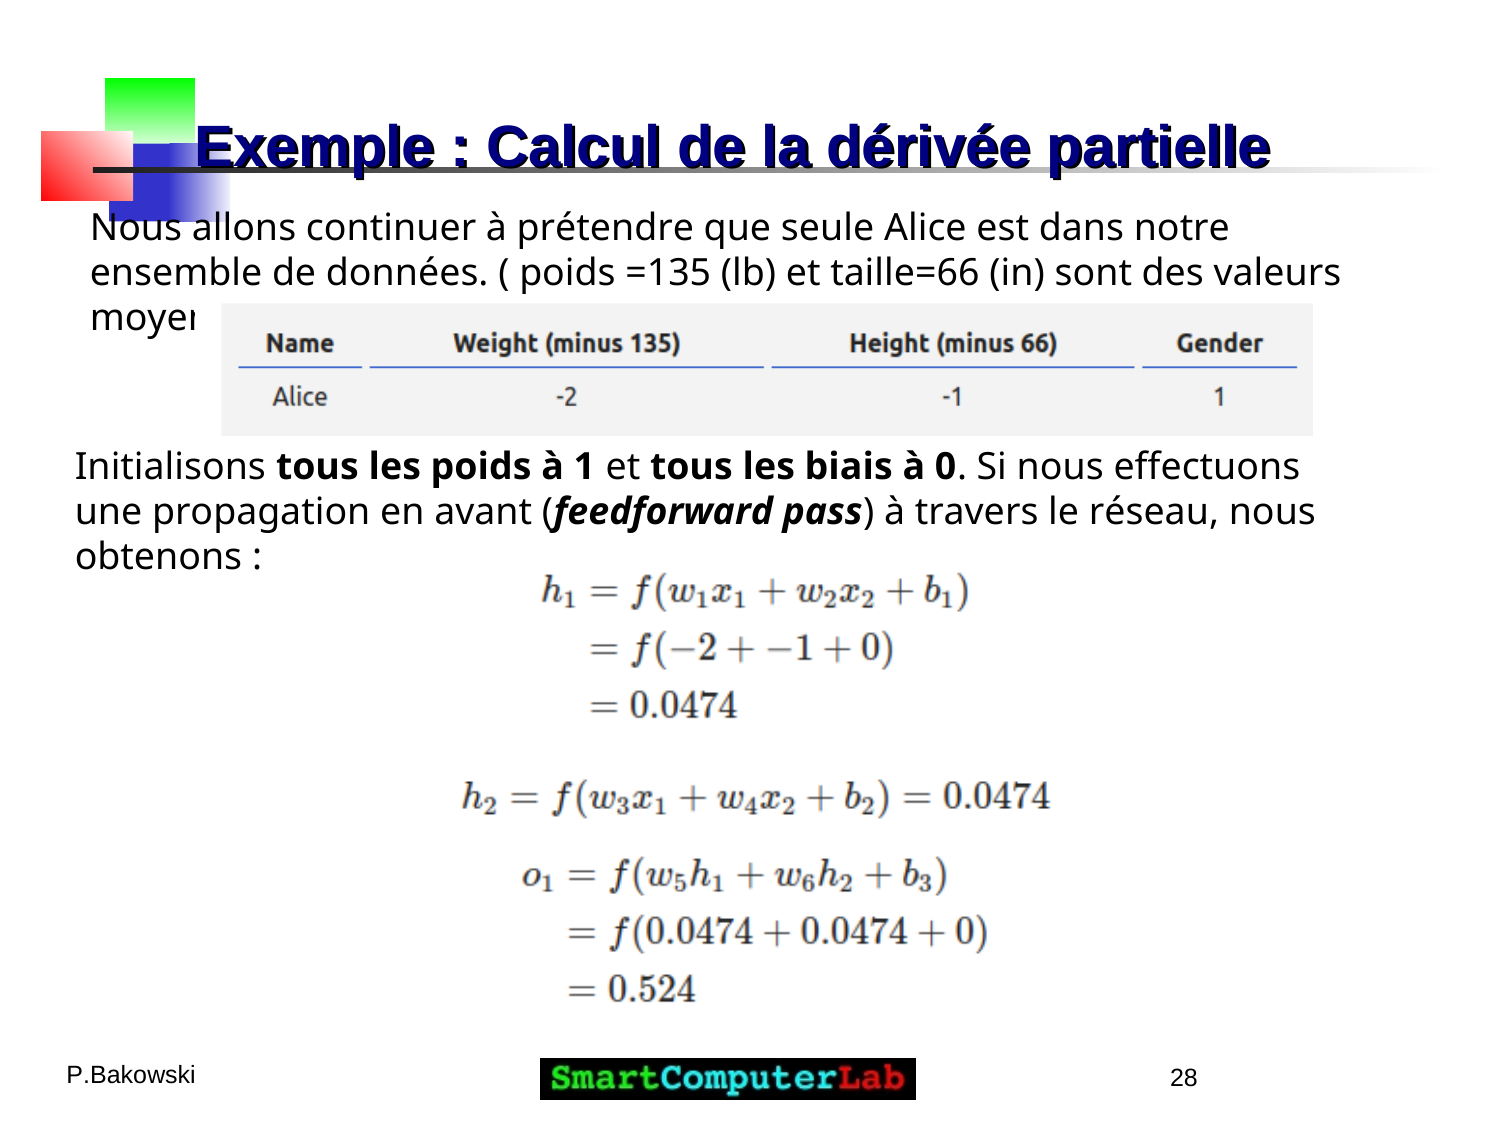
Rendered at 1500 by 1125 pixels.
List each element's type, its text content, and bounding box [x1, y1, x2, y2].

picture [392, 556, 1186, 1036]
picture [195, 299, 1313, 436]
picture [540, 1058, 916, 1100]
text_box Nous allons continuer à prétendre que seule Alice est dans notre ensemble de données. ( poids =135 (lb) et taille=66 (in) sont des valeurs moyennes) [75, 195, 1426, 301]
title Exemple : Calcul de la dérivée partielle [180, 30, 1447, 186]
text_box Initialisons tous les poids à 1 et tous les biais à 0. Si nous effectuons une propagation en avant (feedforward pass) à travers le réseau, nous obtenons : [60, 435, 1381, 540]
